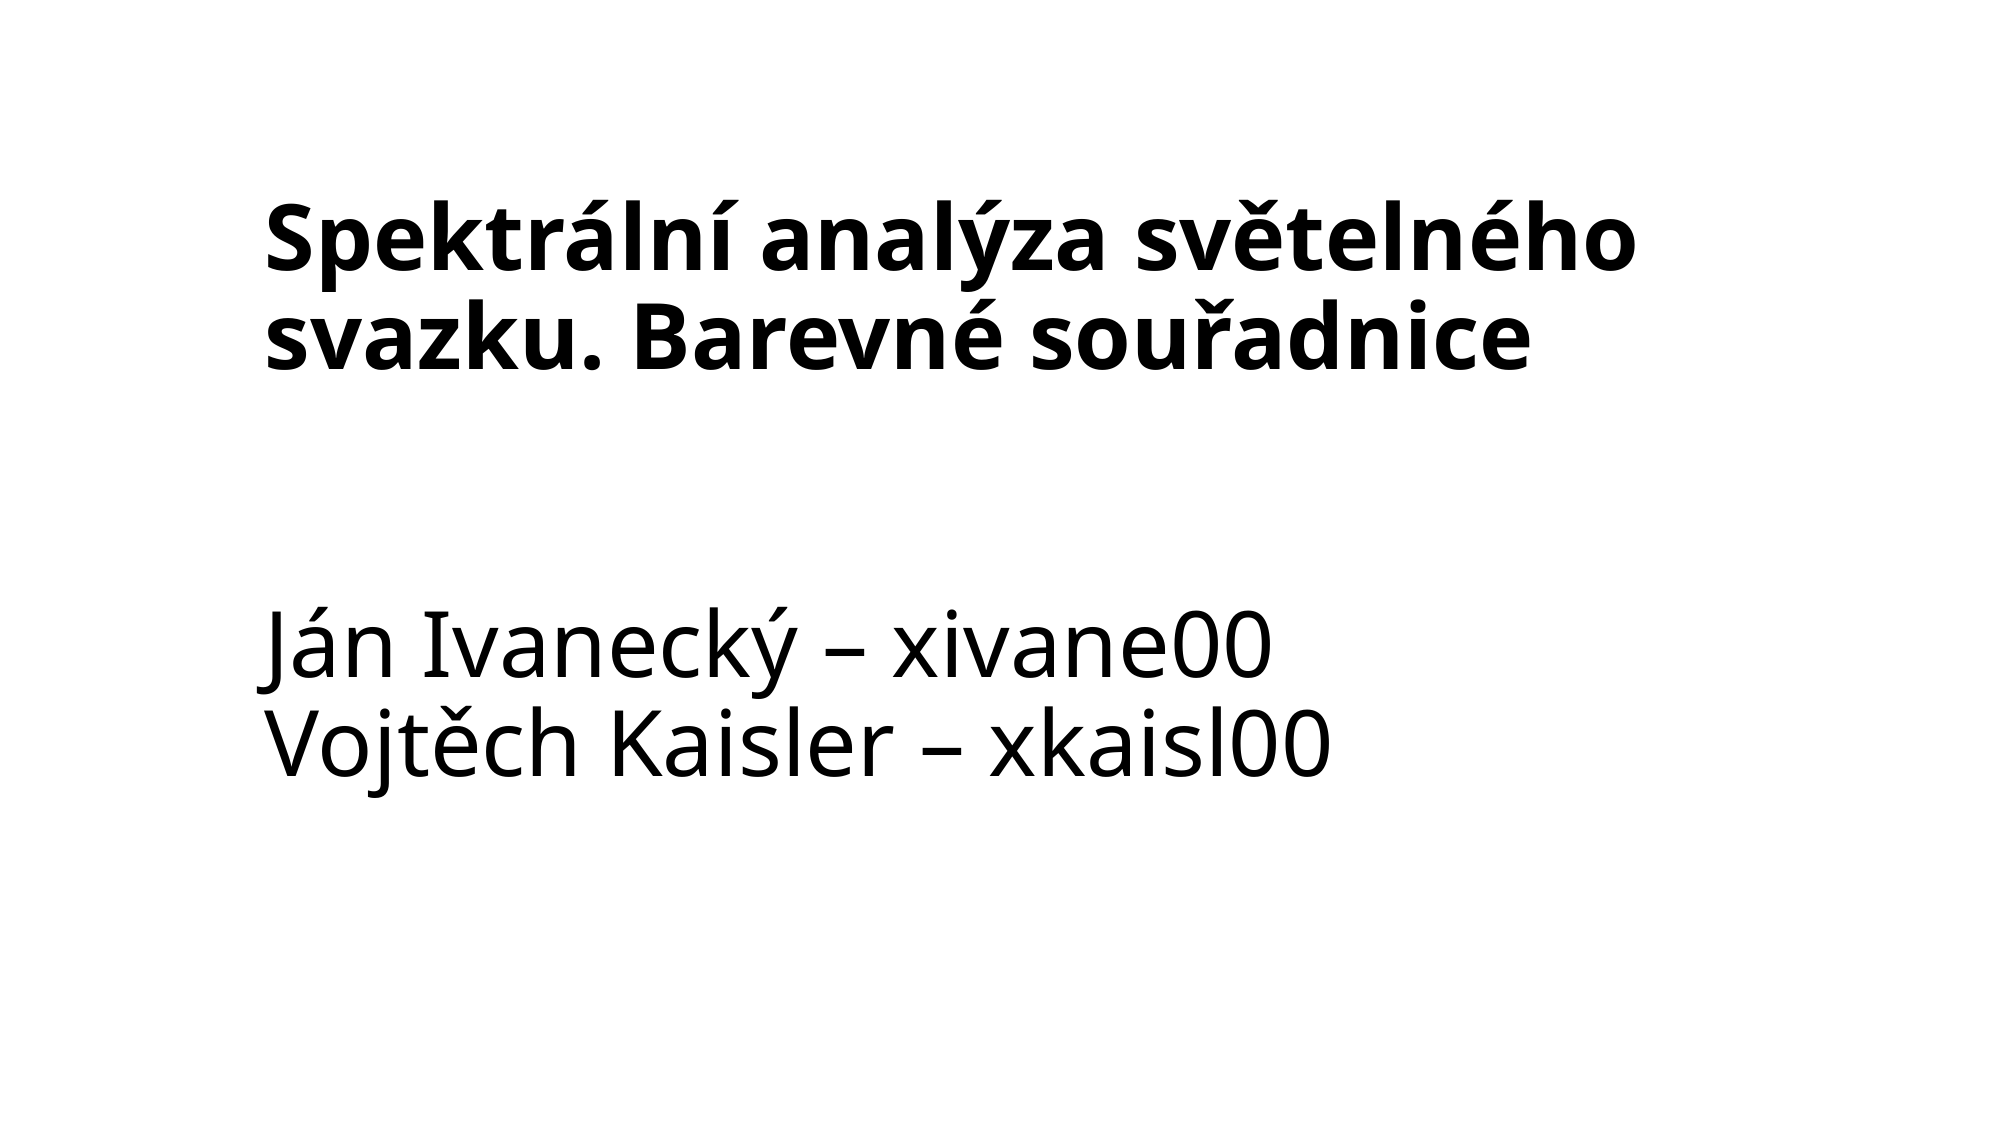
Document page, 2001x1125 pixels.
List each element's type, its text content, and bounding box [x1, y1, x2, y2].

subtitle Ján Ivanecký – xivane00 Vojtěch Kaisler – xkaisl00 [249, 590, 1750, 863]
title Spektrální analýza světelného svazku. Barevné souřadnice [249, 184, 1750, 576]
